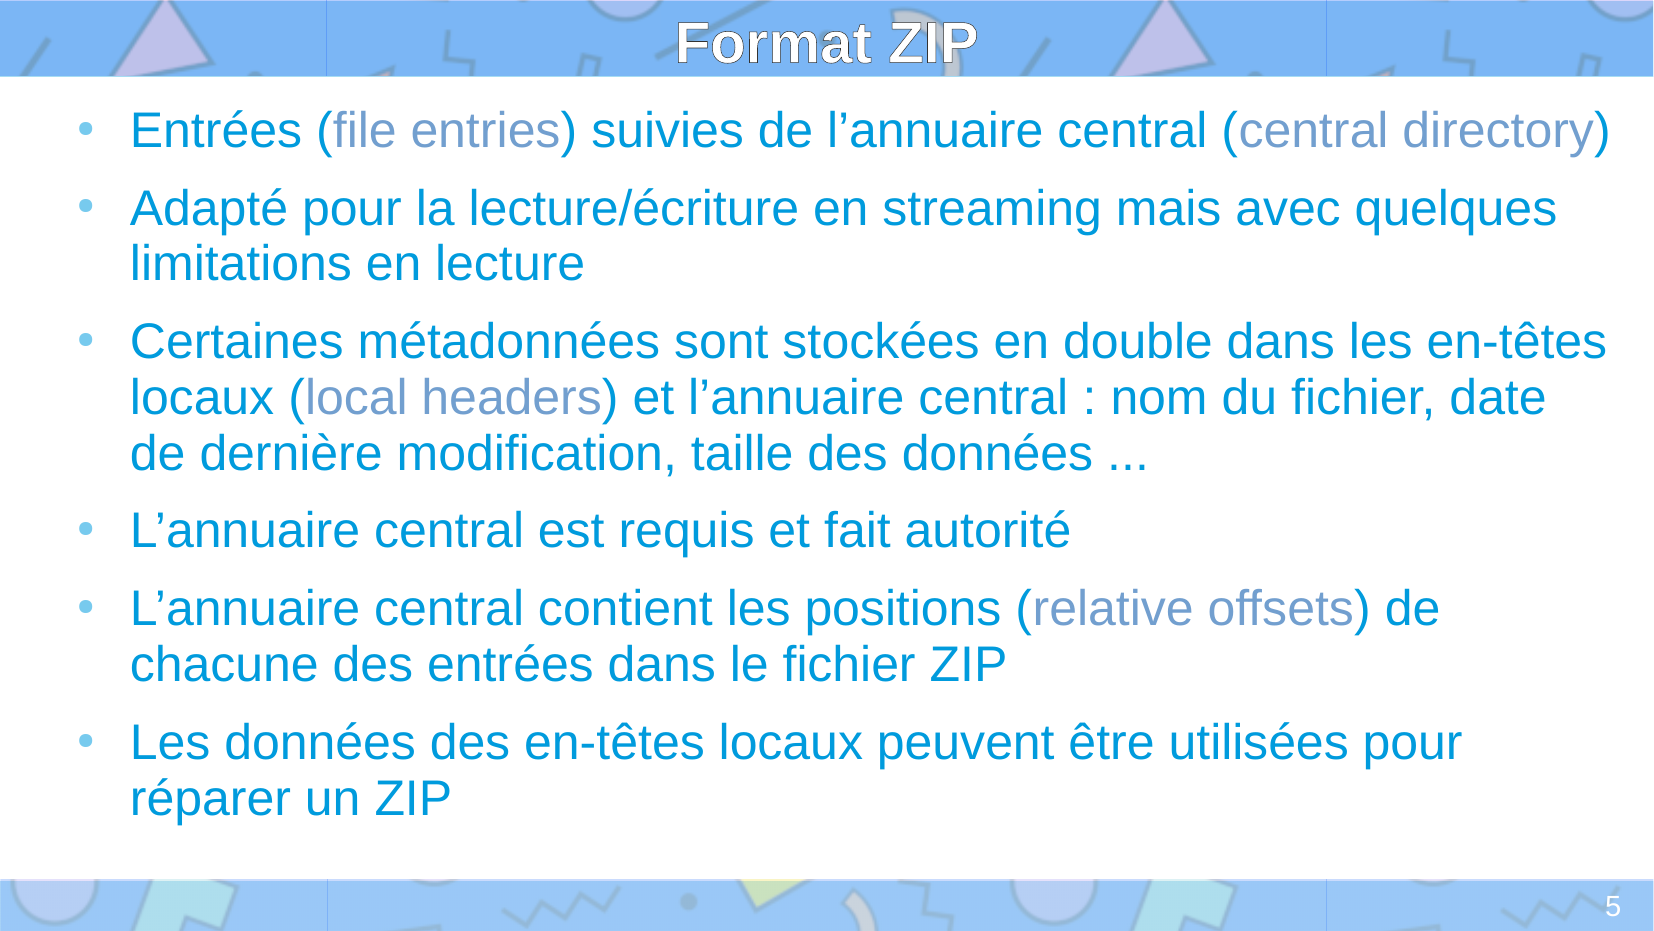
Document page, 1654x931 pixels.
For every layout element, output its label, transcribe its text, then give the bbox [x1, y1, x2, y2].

list Entrées (file entries) suivies de l’annuaire central (central directory) Adapté pour la lecture/écriture en streaming mais avec quelques limitations en lecture Certaines métadonnées sont stockées en double dans les en-têtes locaux (local headers) et l’annuaire central : nom du fichier, date de dernière modification, taille des données ... L’annuaire central est requis et fait autorité L’annuaire central contient les positions (relative offsets) de chacune des entrées dans le fichier ZIP Les données des en-têtes locaux peuvent être utilisées pour réparer un ZIP [59, 101, 1613, 863]
picture [0, 879, 1654, 931]
picture [0, 0, 1654, 76]
title Format ZIP [59, 3, 1595, 82]
